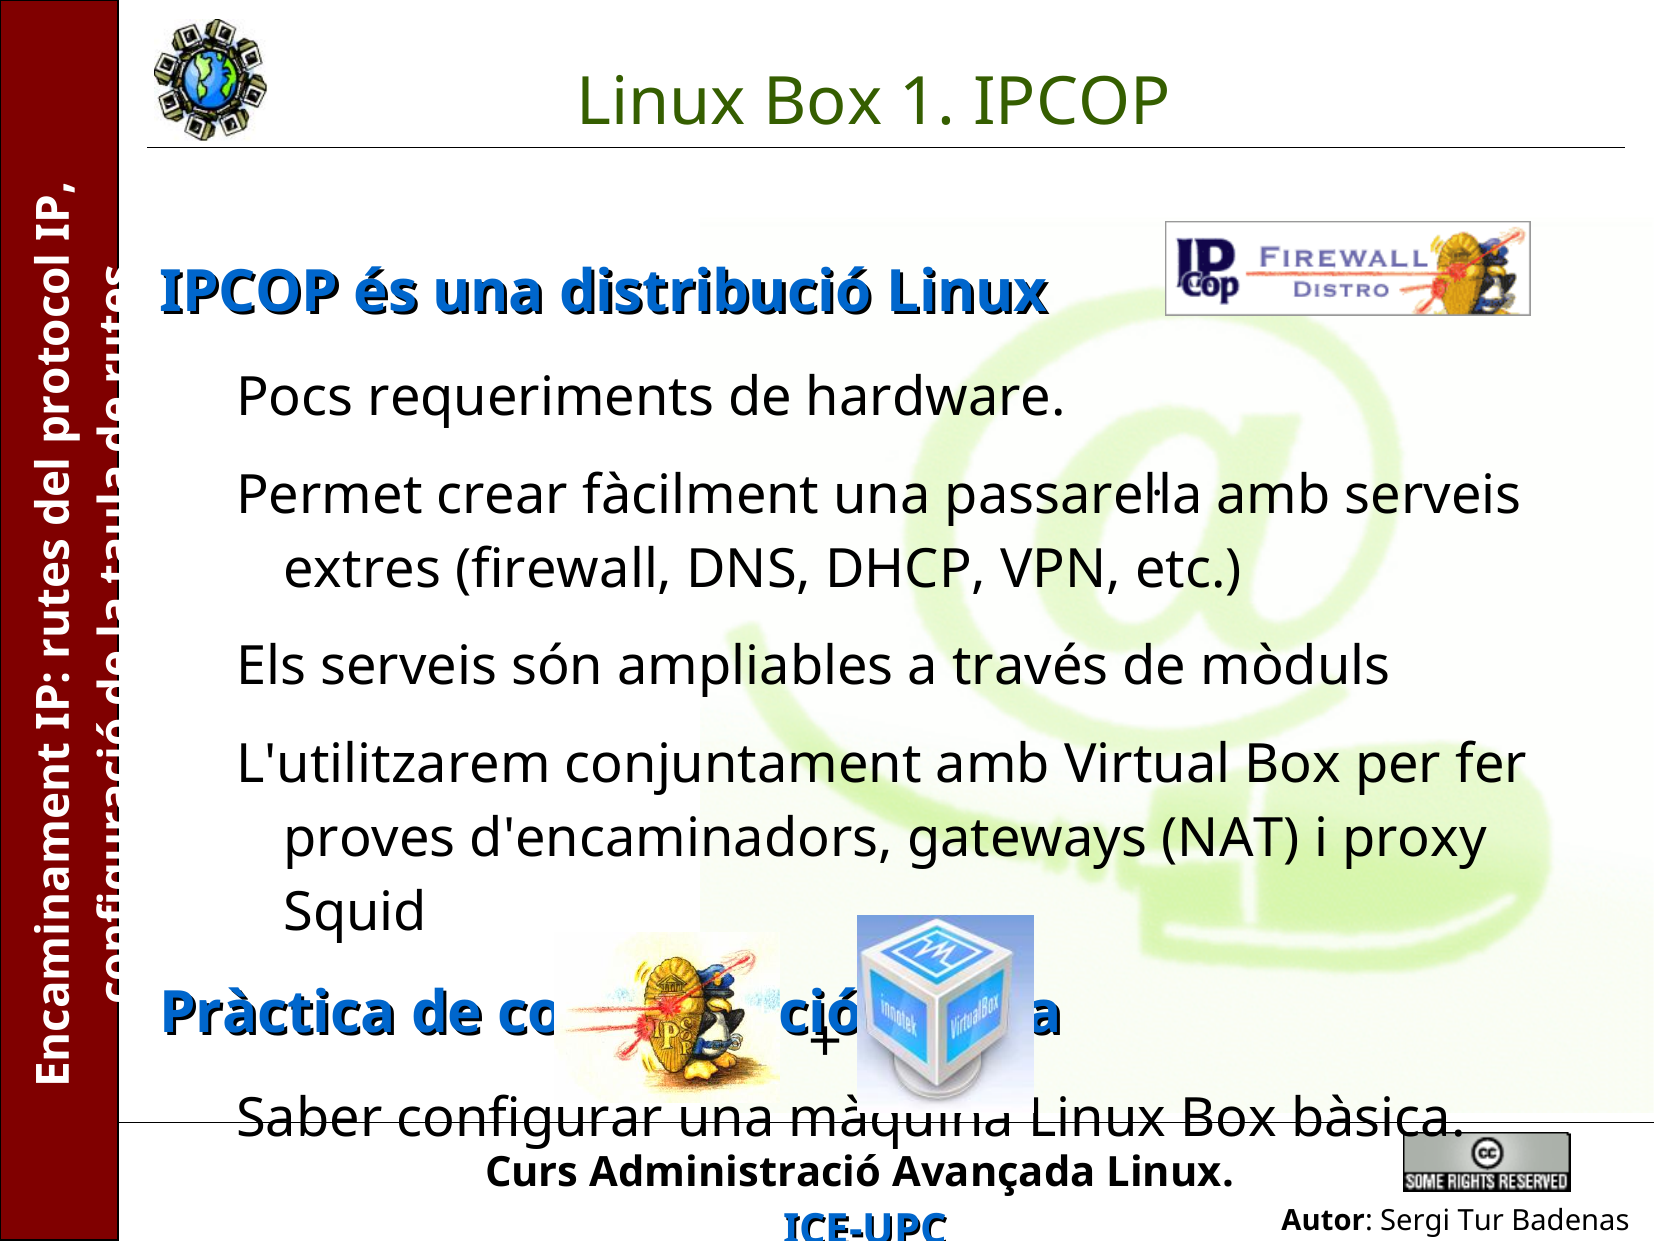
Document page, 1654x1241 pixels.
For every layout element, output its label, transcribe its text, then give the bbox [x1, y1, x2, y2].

picture [1190, 1102, 1206, 1113]
picture [154, 19, 268, 56]
list IPCOP és una distribució Linux Pocs requeriments de hardware. Permet crear fàcilment una passarel·la amb serveis extres (firewall, DNS, DHCP, VPN, etc.) Els serveis són ampliables a través de mòduls L'utilitzarem conjuntament amb Virtual Box per fer proves d'encaminadors, gateways (NAT) i proxy Squid Pràctica de configuració bàsica Saber configurar una màquina Linux Box bàsica. [141, 248, 1630, 1084]
picture [1403, 1132, 1571, 1192]
title Linux Box 1. IPCOP [129, 56, 1619, 141]
picture [554, 217, 1654, 1113]
text_box + [794, 1000, 857, 1081]
